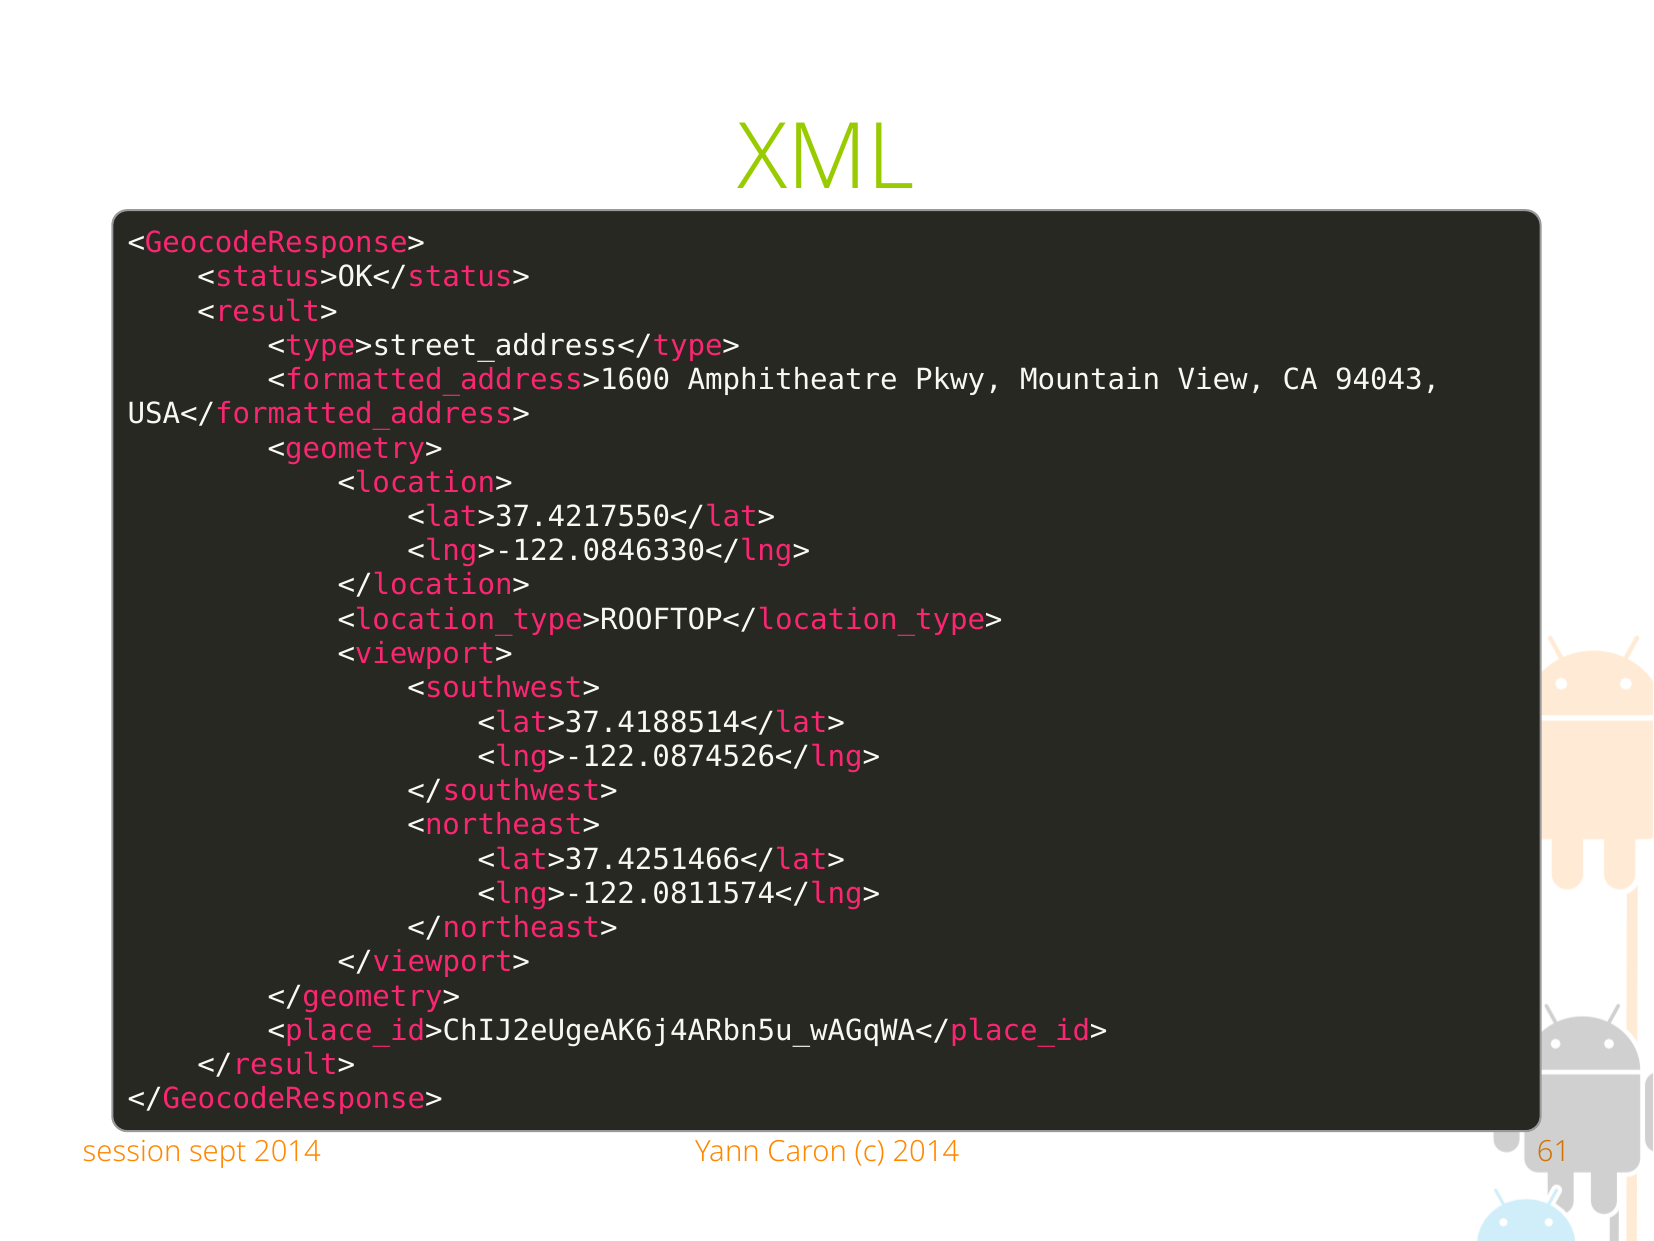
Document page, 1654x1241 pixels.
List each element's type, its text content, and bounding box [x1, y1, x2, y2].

picture [240, 423, 1654, 1241]
title XML [82, 49, 1571, 257]
text_box <GeocodeResponse> <status>OK</status> <result> <type>street_address</type> <formatted_address>1600 Amphitheatre Pkwy, Mountain View, CA 94043, USA</formatted_address> <geometry> <location> <lat>37.4217550</lat> <lng>-122.0846330</lng> </location> <location_type>ROOFTOP</location_type> <viewport> <southwest> <lat>37.4188514</lat> <lng>-122.0874526</lng> </southwest> <northeast> <lat>37.4251466</lat> <lng>-122.0811574</lng> </northeast> </viewport> </geometry> <place_id>ChIJ2eUgeAK6j4ARbn5u_wAGqWA</place_id> </result> </GeocodeResponse> [112, 210, 1541, 1126]
